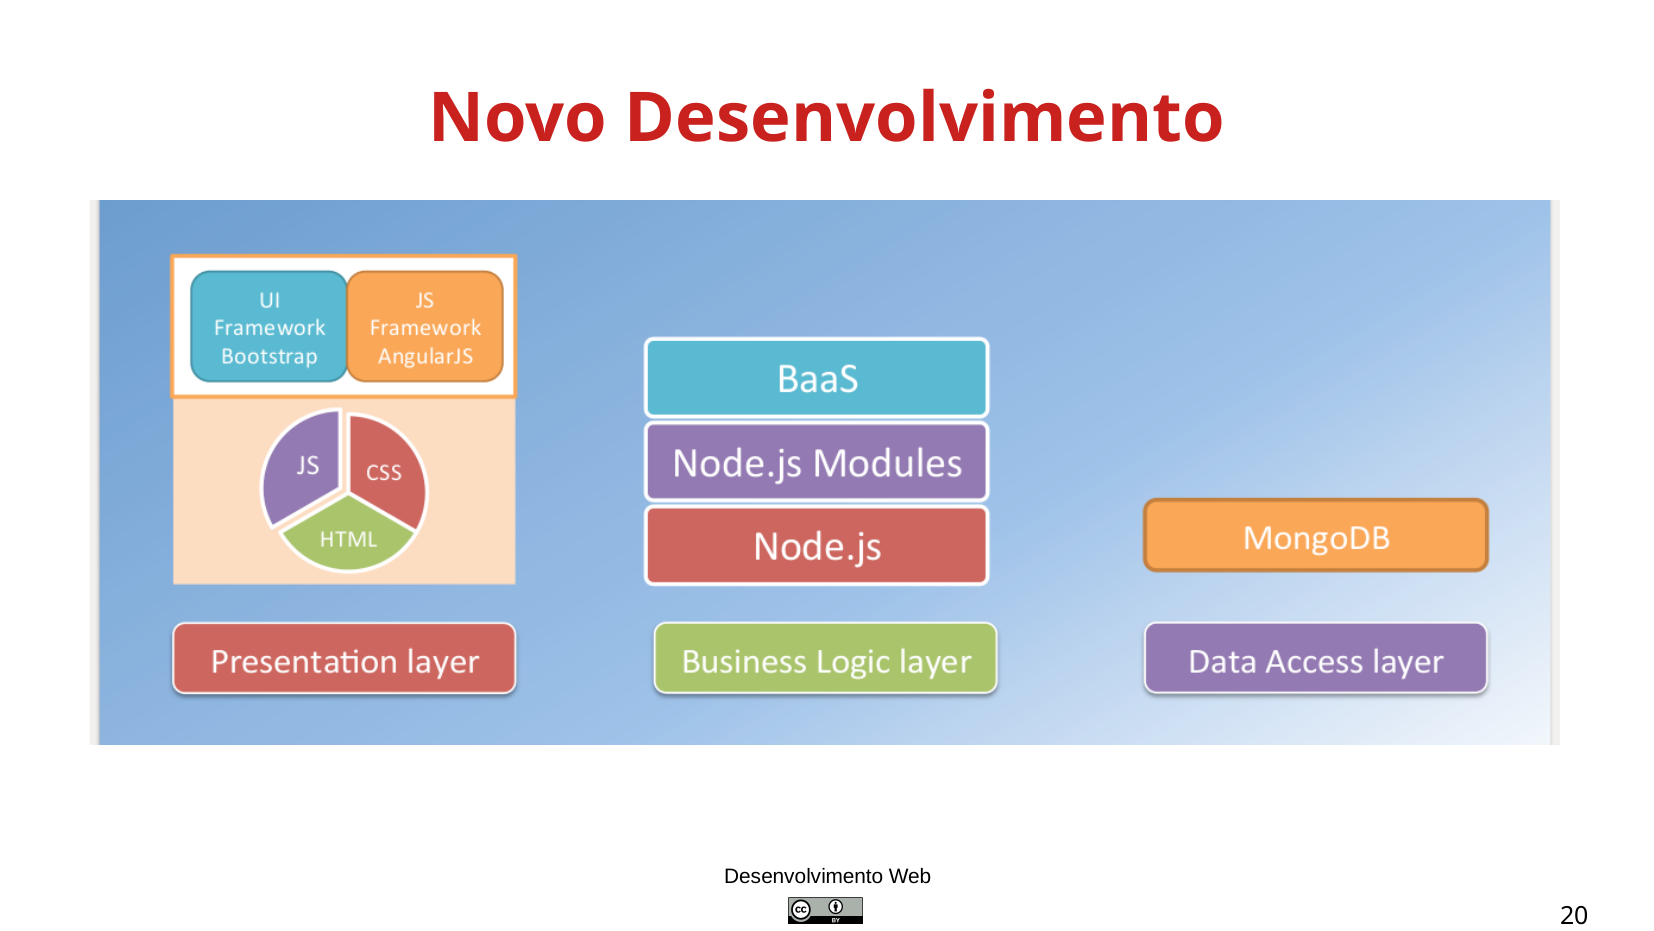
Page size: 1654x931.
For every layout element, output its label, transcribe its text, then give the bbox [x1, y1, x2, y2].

picture [89, 200, 1560, 745]
title Novo Desenvolvimento [82, 37, 1571, 193]
picture [788, 897, 863, 924]
